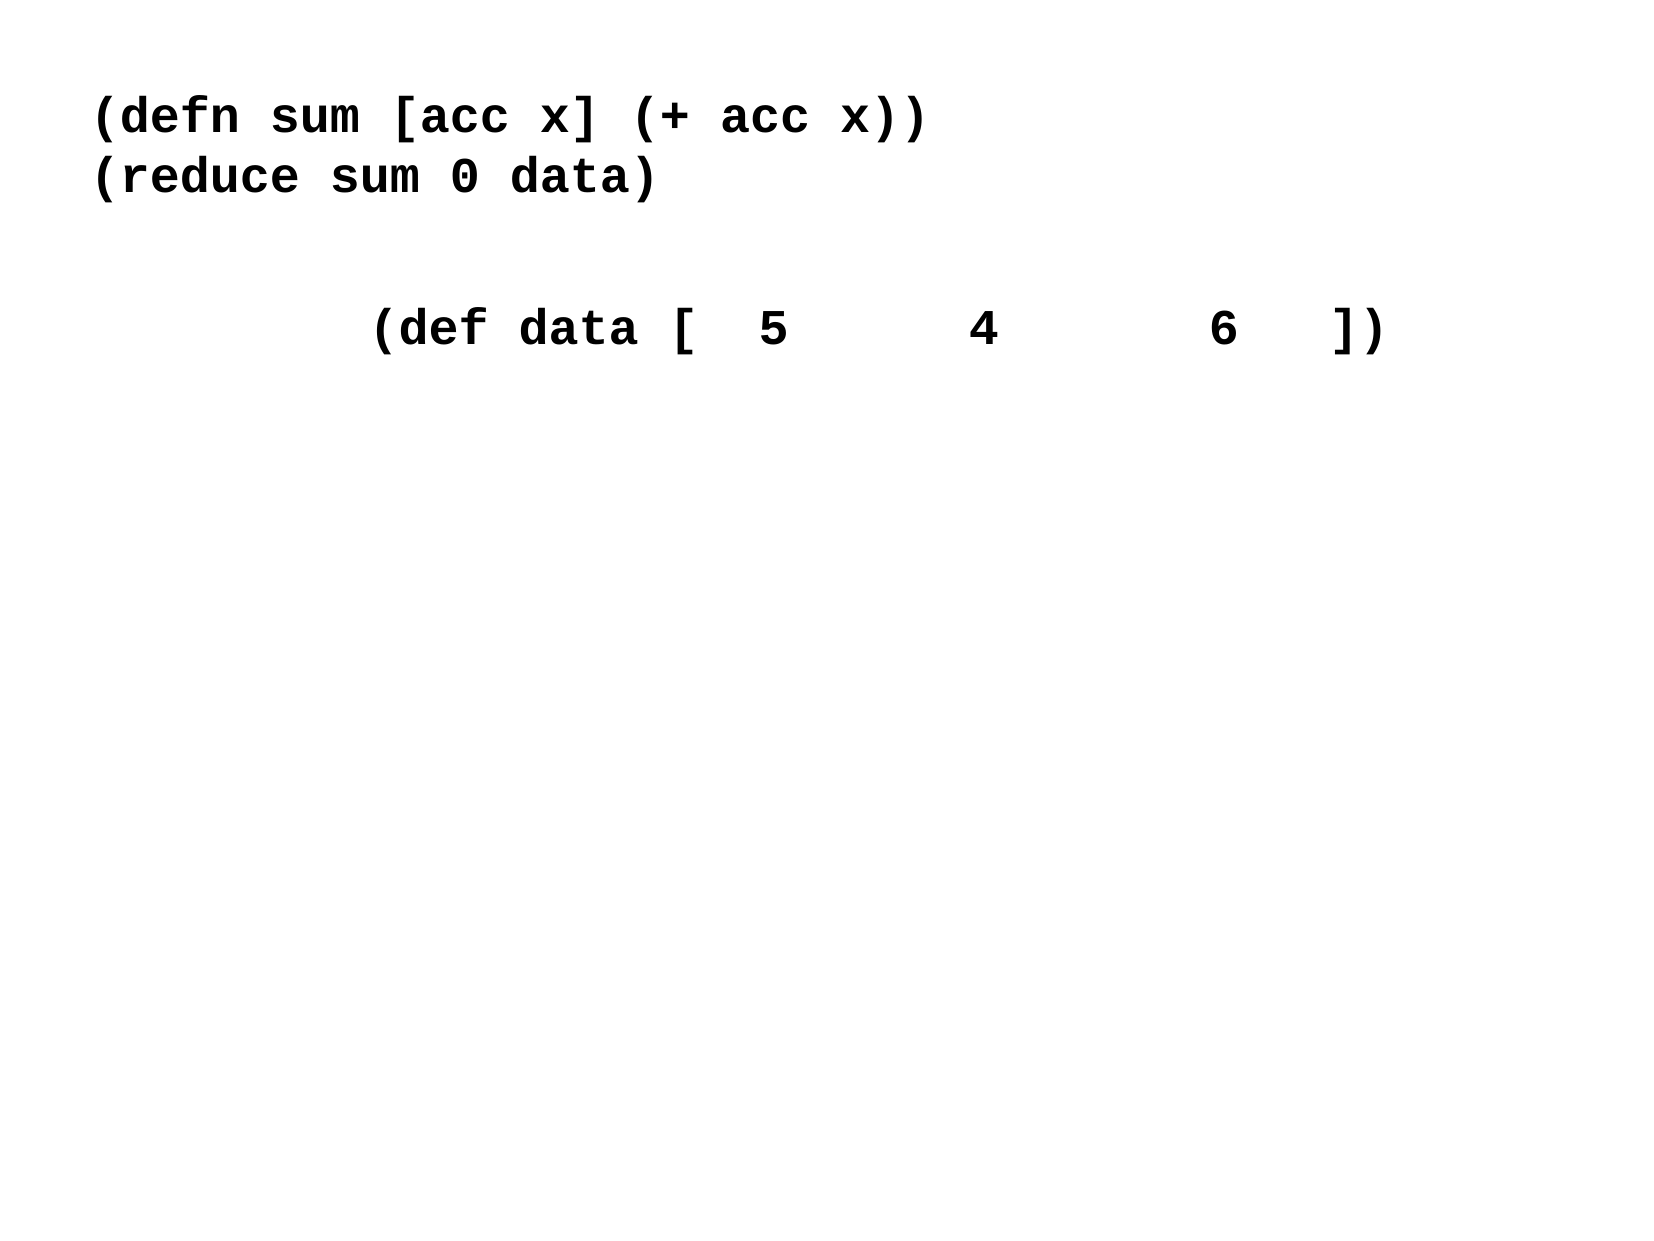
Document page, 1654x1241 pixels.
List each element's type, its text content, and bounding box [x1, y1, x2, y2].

text_box (def data [ 5 4 6 ]) [353, 286, 1485, 358]
text_box (defn sum [acc x] (+ acc x)) (reduce sum 0 data) [74, 74, 1260, 260]
